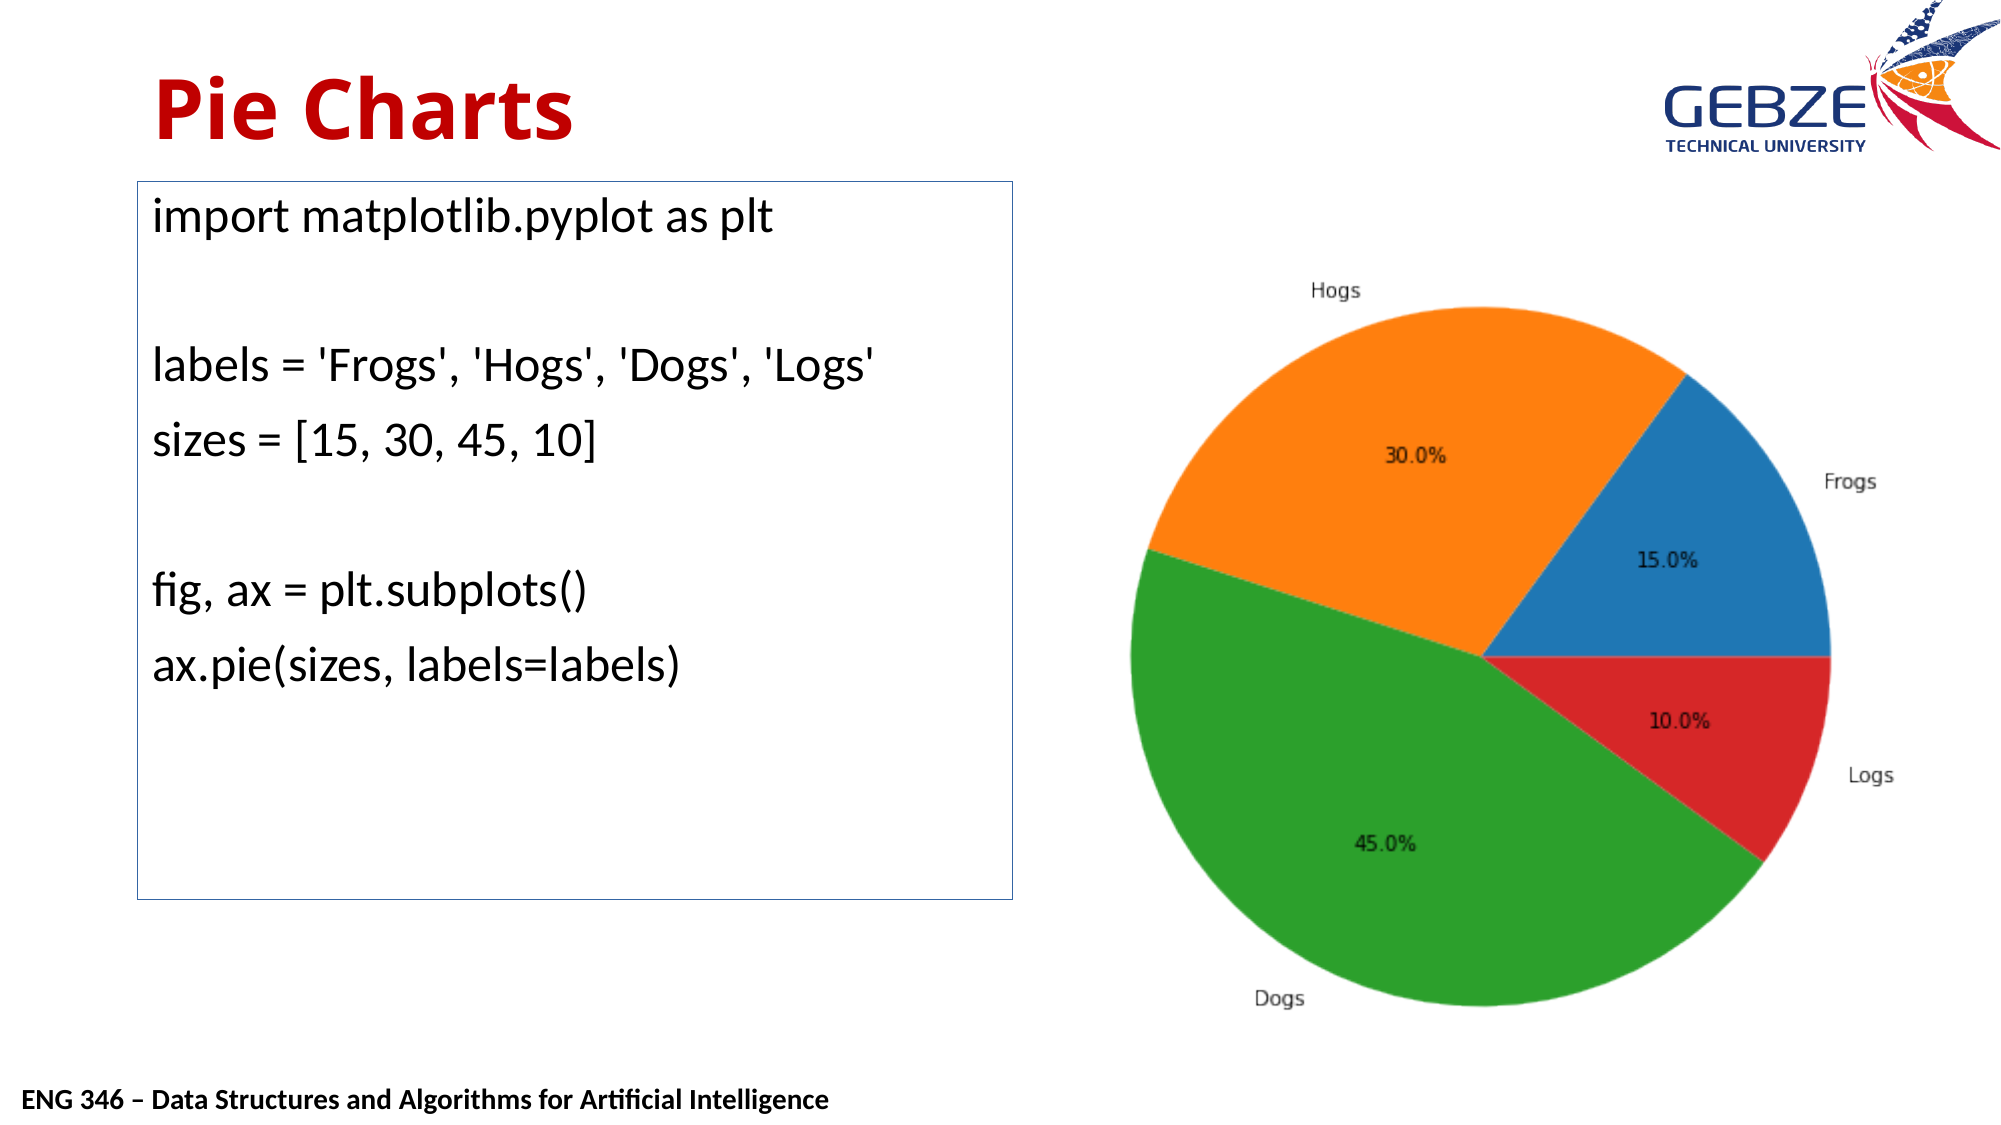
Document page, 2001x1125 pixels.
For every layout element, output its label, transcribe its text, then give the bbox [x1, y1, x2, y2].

title Pie Charts [137, 59, 1863, 166]
picture [1029, 206, 1933, 1109]
picture [1665, 0, 2001, 152]
list import matplotlib.pyplot as plt labels = 'Frogs', 'Hogs', 'Dogs', 'Logs' sizes = [15, 30, 45, 10] fig, ax = plt.subplots() ax.pie(sizes, labels=labels) [137, 181, 1013, 900]
